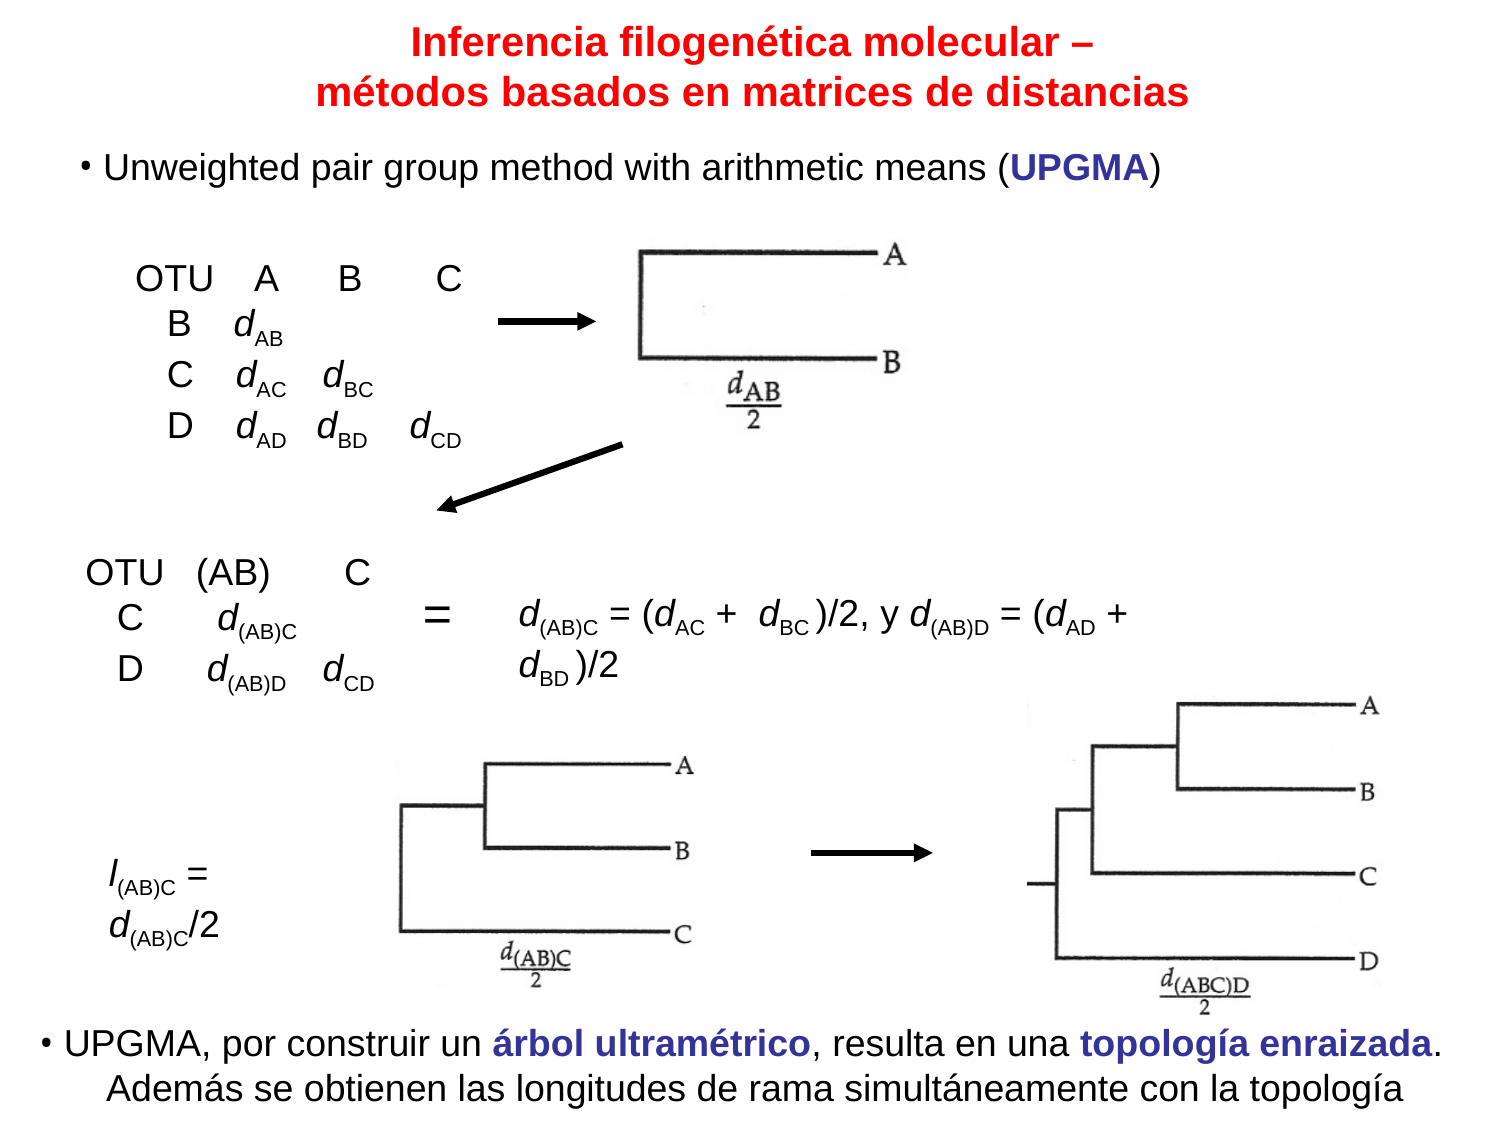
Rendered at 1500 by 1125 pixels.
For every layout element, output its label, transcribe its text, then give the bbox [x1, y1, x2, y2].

picture [395, 754, 695, 989]
picture [631, 237, 910, 438]
text_box Unweighted pair group method with arithmetic means (UPGMA) [63, 134, 1177, 196]
text_box OTU A B C B dAB C dAC dBC D dAD dBD dCD [85, 246, 479, 461]
text_box l(AB)C = d(AB)C/2 [58, 841, 325, 959]
text_box OTU (AB) C C d(AB)C D d(AB)D dCD [35, 540, 452, 704]
text_box d(AB)C = (dAC + dBC )/2, y d(AB)D = (dAD + dBD )/2 [468, 581, 1246, 699]
text_box UPGMA, por construir un árbol ultramétrico, resulta en una topología enraizada. Además se obtienen las longitudes de rama simultáneamente con la topología [24, 1011, 1458, 1117]
text_box Inferencia filogenética molecular – métodos basados en matrices de distancias [300, 7, 1205, 124]
text_box = [372, 573, 468, 649]
picture [1027, 693, 1382, 1011]
